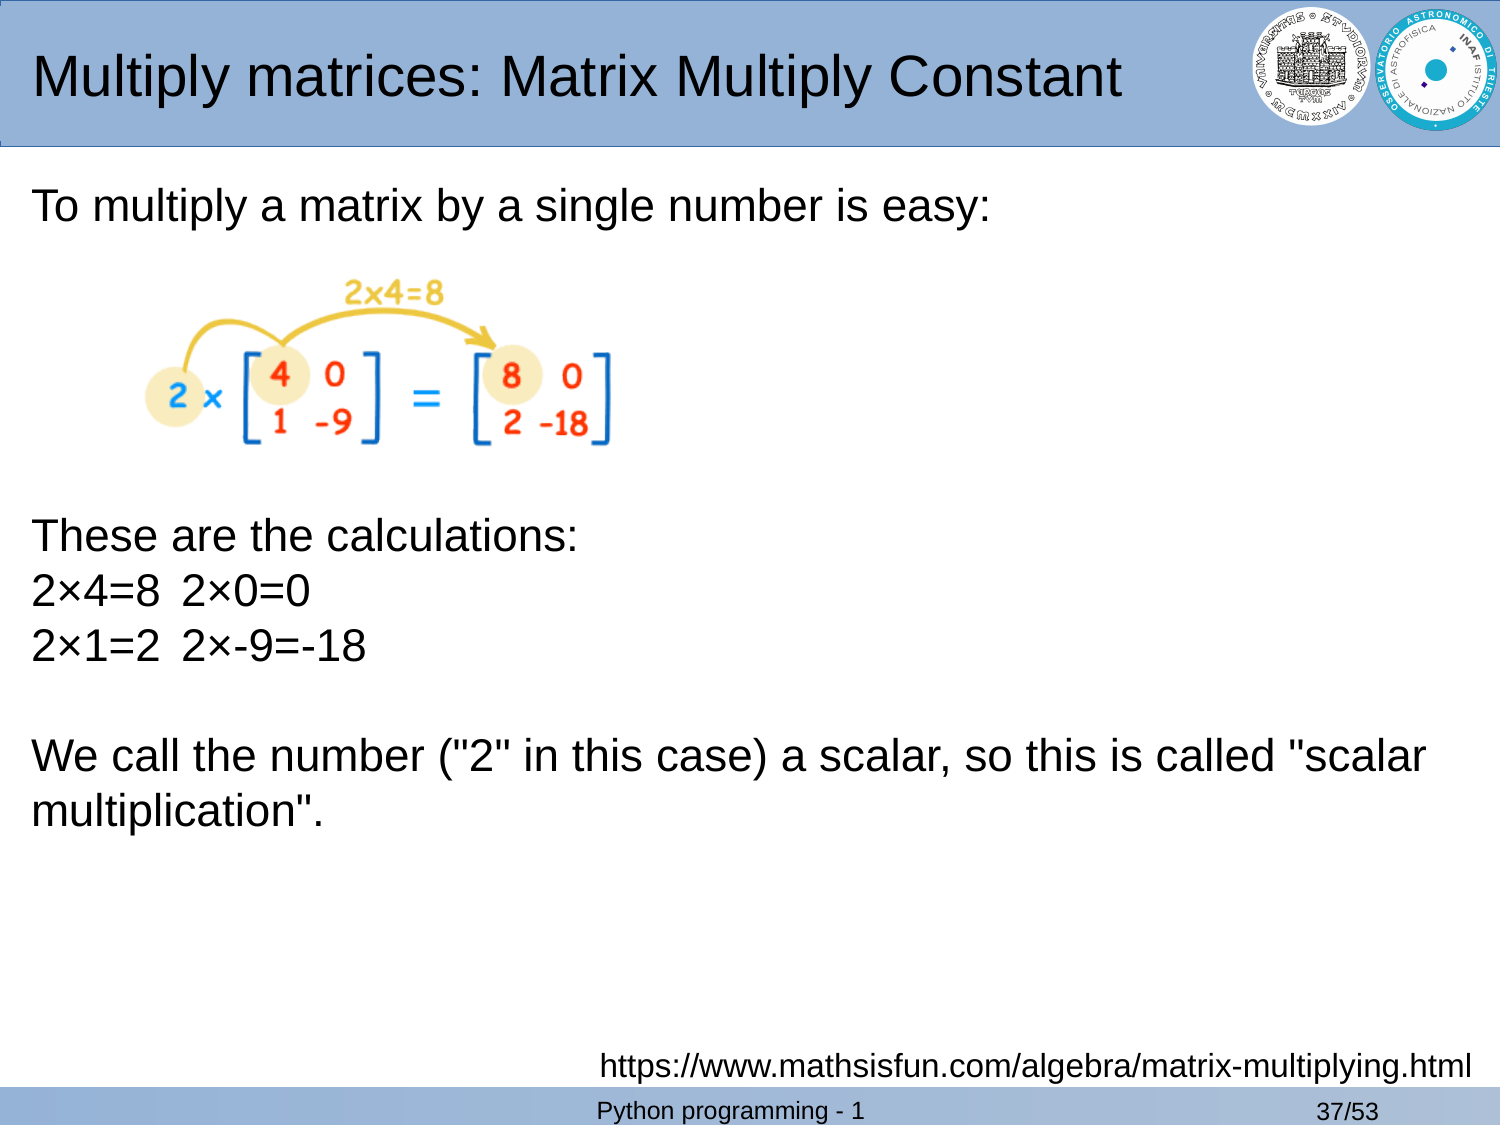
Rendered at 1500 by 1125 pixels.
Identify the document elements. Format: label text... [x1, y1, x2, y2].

text_box Multiply matrices: Matrix Multiply Constant [0, 5, 1253, 141]
list To multiply a matrix by a single number is easy: These are the calculations: 2×4=8 2×0=0 2×1=2 2×-9=-18 We call the number ("2" in this case) a scalar, so this is called "scalar multiplication". [16, 168, 1500, 1025]
list https://www.mathsisfun.com/algebra/matrix-multiplying.html [584, 1036, 1500, 1105]
picture [140, 271, 616, 453]
picture [1253, 0, 1500, 156]
